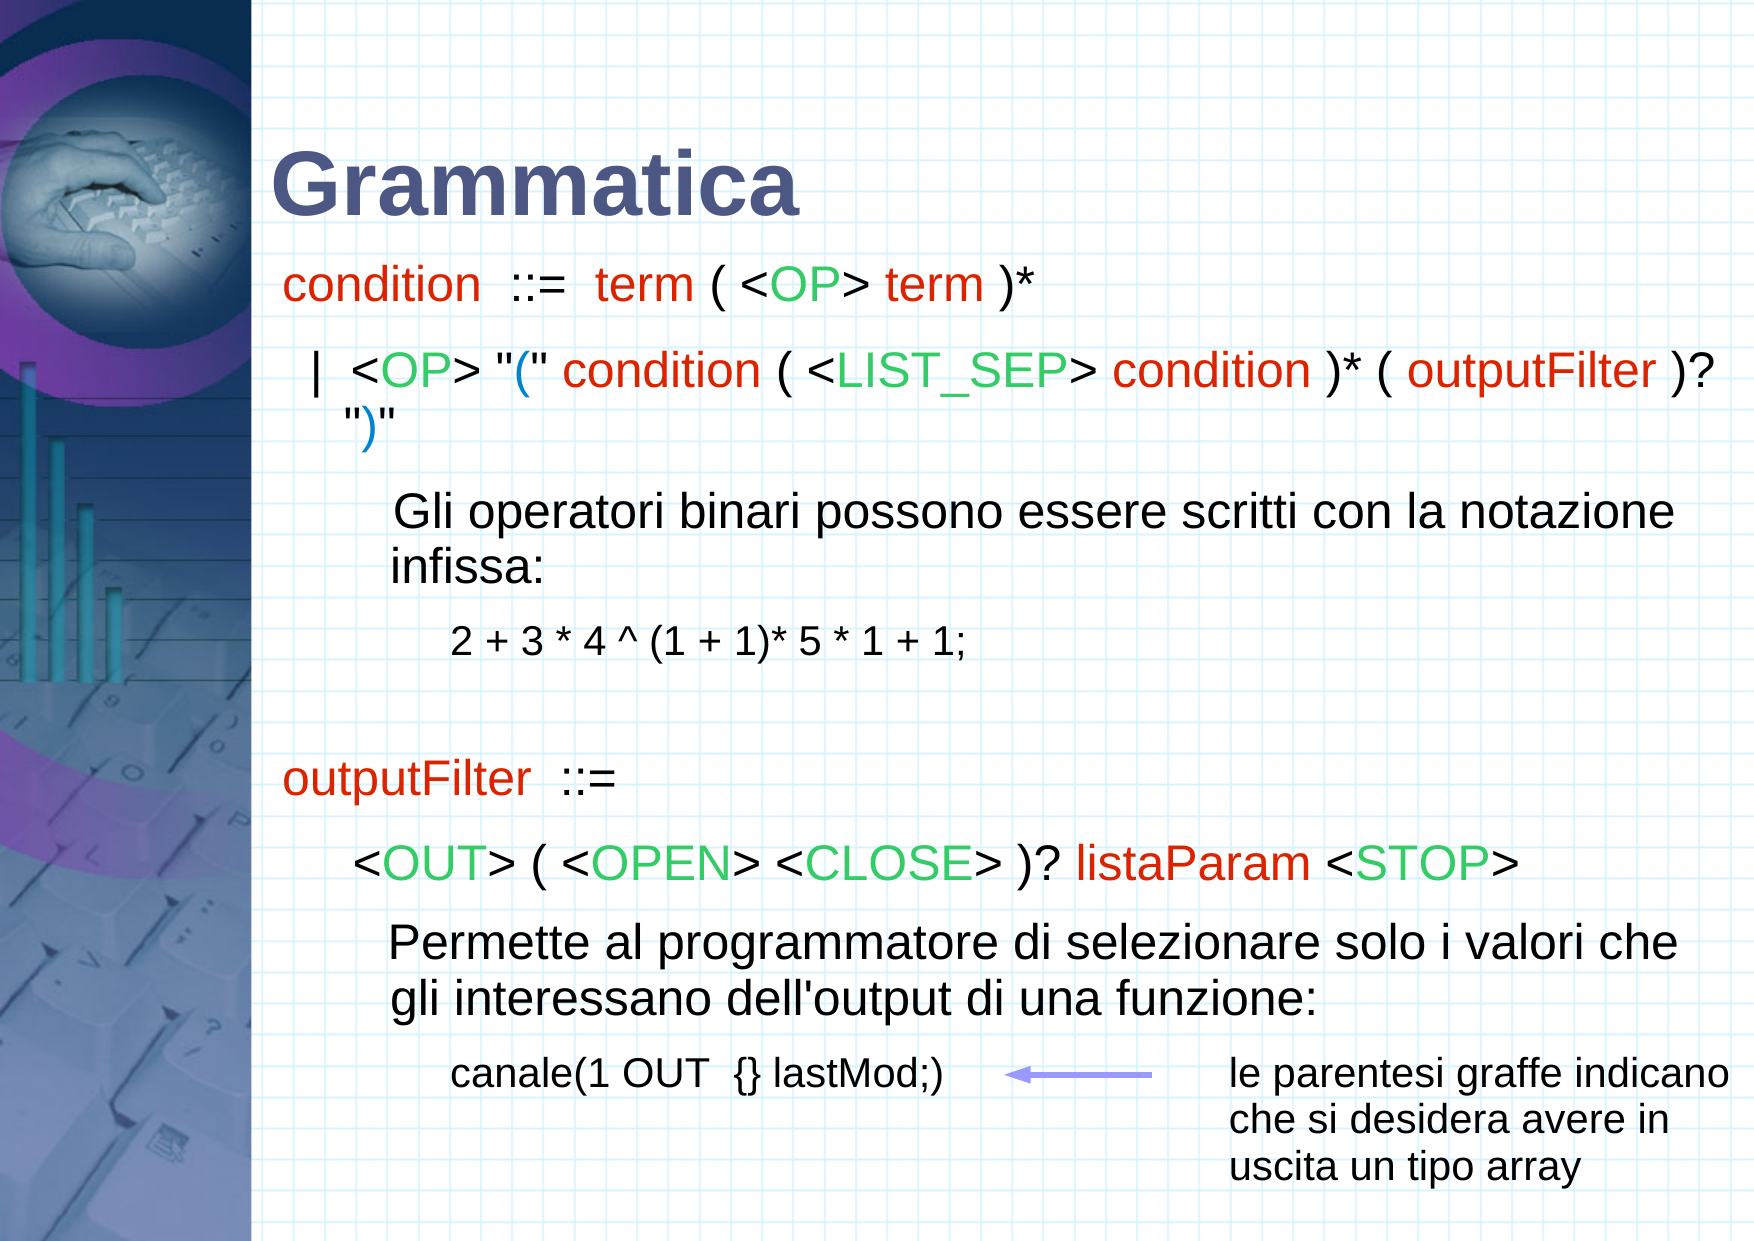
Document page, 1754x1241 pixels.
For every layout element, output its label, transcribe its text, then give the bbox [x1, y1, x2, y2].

picture [0, 0, 1754, 1241]
list condition ::= term ( <OP> term )* | <OP> "(" condition ( <LIST_SEP> condition )* ( outputFilter )? ")" Gli operatori binari possono essere scritti con la notazione infissa: 2 + 3 * 4 ^ (1 + 1)* 5 * 1 + 1; outputFilter ::= <OUT> ( <OPEN> <CLOSE> )? listaParam <STOP> Permette al programmatore di selezionare solo i valori che gli interessano dell'output di una funzione: canale(1 OUT {} lastMod;) le parentesi graffe indicano che si desidera avere in uscita un tipo array [273, 256, 1743, 1190]
title Grammatica [270, 123, 1740, 244]
